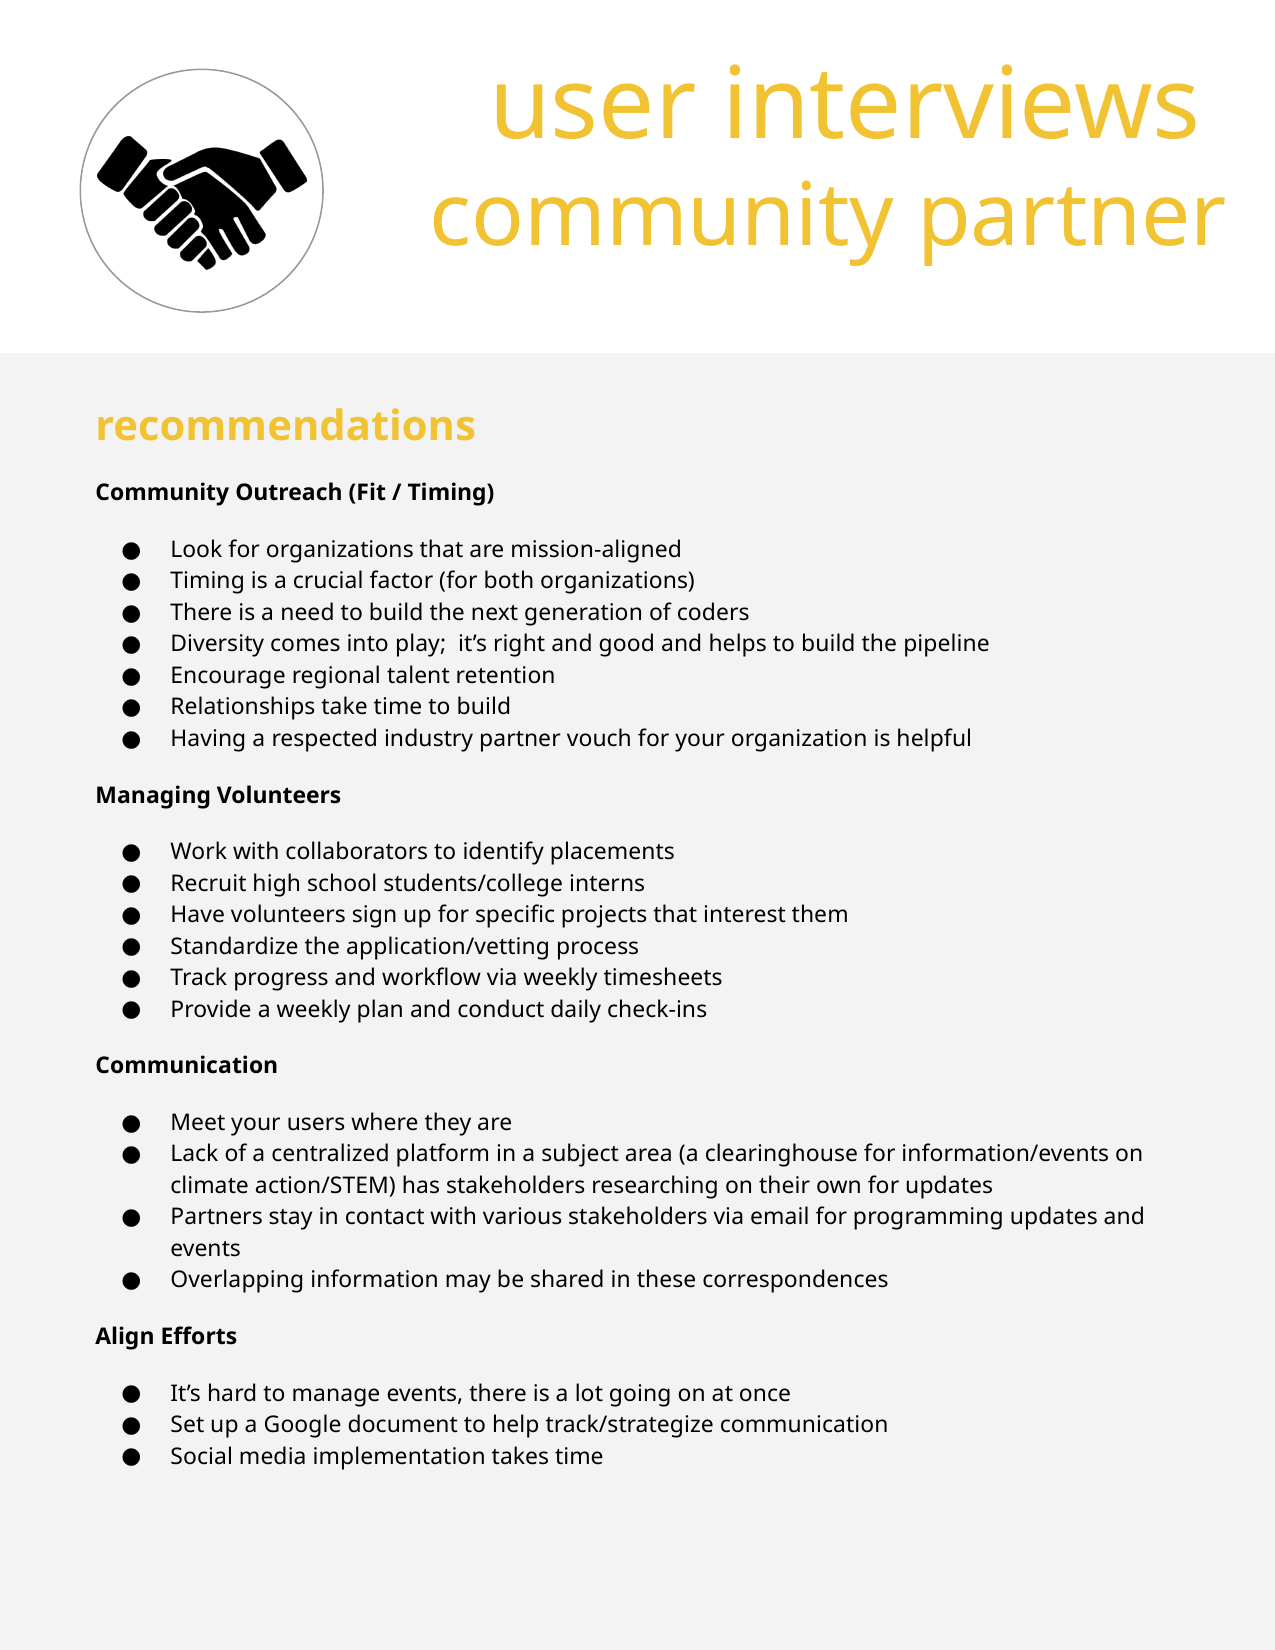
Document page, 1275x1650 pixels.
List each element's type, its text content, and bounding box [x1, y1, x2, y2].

subtitle user interviews community partner [54, 23, 1243, 190]
text_box [0, 353, 1275, 1650]
list recommendations Community Outreach (Fit / Timing) Look for organizations that are mission-aligned Timing is a crucial factor (for both organizations) There is a need to build the next generation of coders Diversity comes into play; it’s right and good and helps to build the pipeline Encourage regional talent retention Relationships take time to build Having a respected industry partner vouch for your organization is helpful Managing Volunteers Work with collaborators to identify placements Recruit high school students/college interns Have volunteers sign up for specific projects that interest them Standardize the application/vetting process Track progress and workflow via weekly timesheets Provide a weekly plan and conduct daily check-ins Communication Meet your users where they are Lack of a centralized platform in a subject area (a clearinghouse for information/events on climate action/STEM) has stakeholders researching on their own for updates Partners stay in contact with various stakeholders via email for programming updates and events Overlapping information may be shared in these correspondences Align Efforts It’s hard to manage events, there is a lot going on at once Set up a Google document to help track/strategize communication Social media implementation takes time [80, 373, 1204, 1583]
picture [97, 190, 307, 270]
